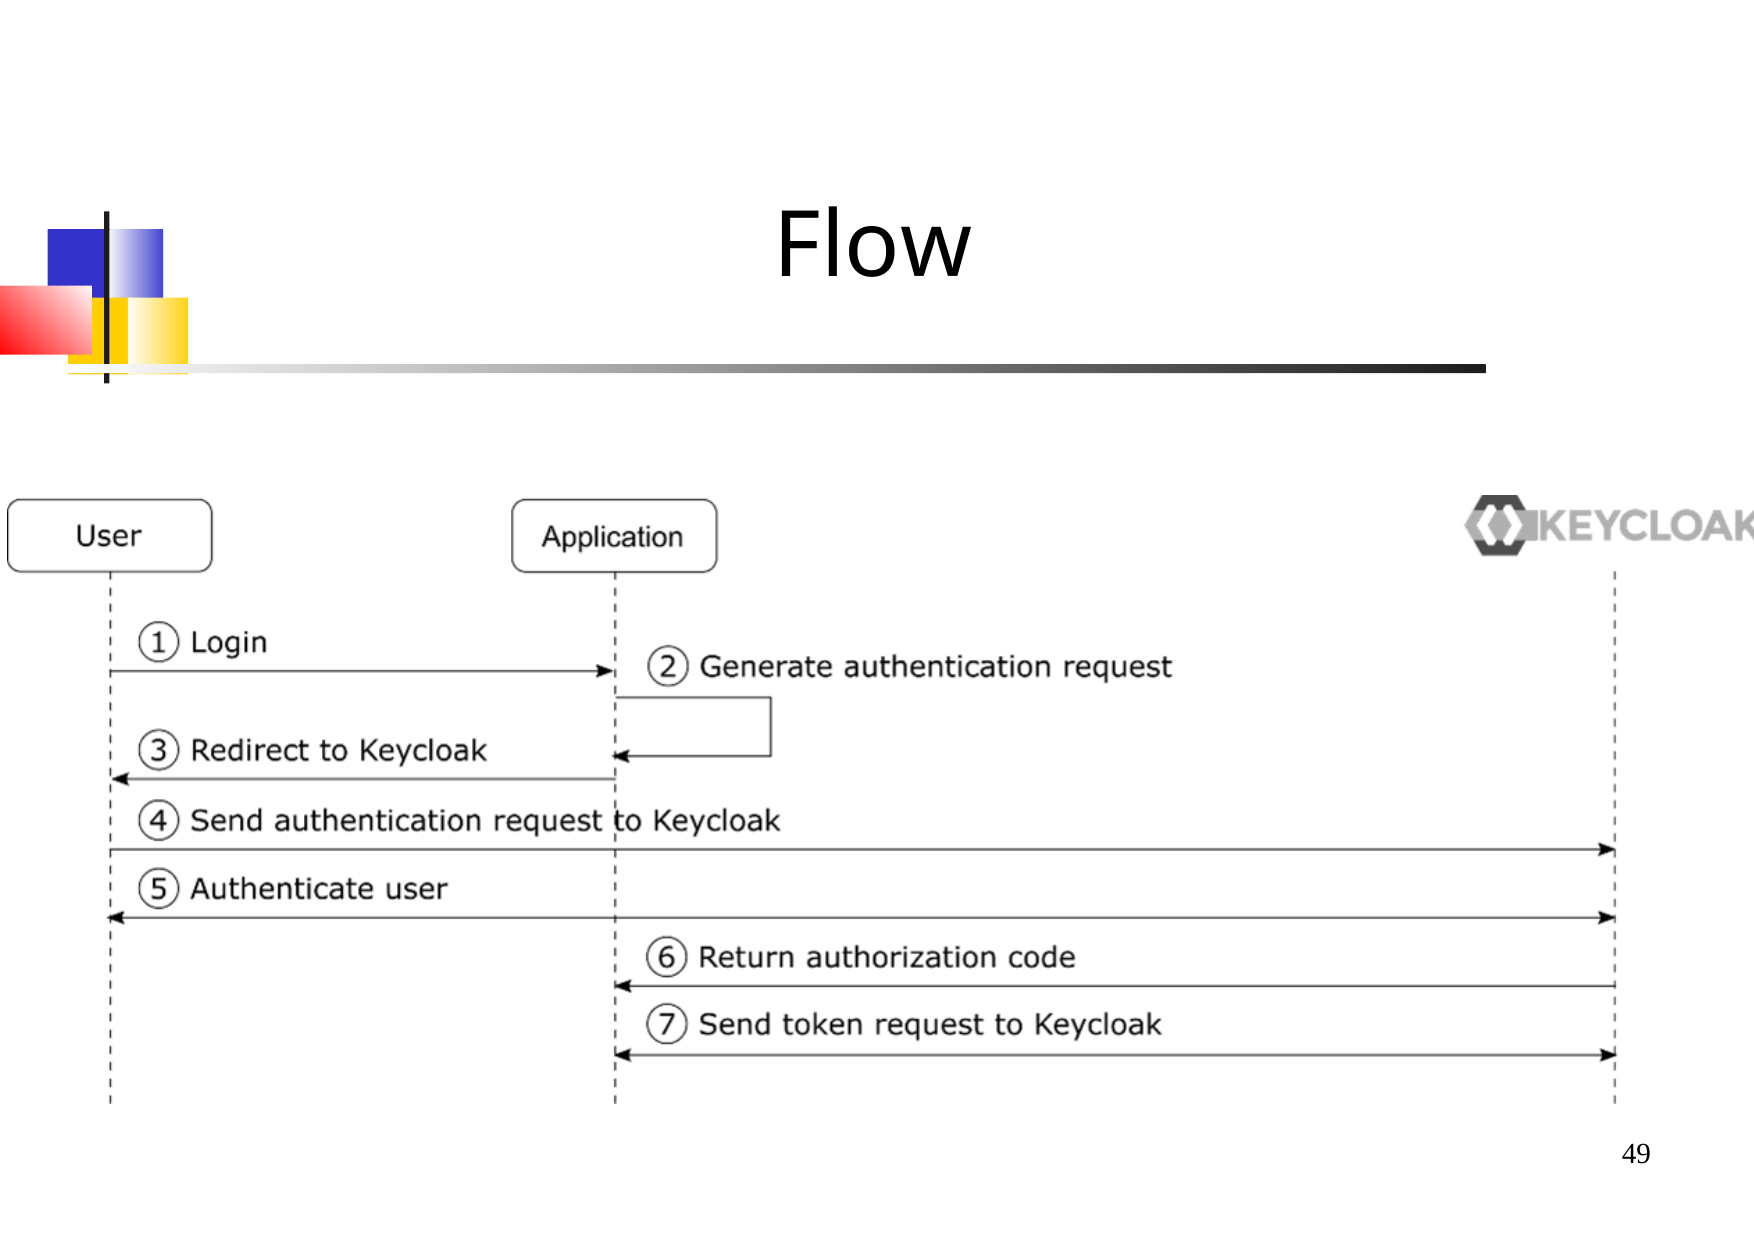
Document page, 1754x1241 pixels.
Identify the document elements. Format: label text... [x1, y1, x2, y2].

title Flow [179, 139, 1567, 351]
picture [7, 495, 1754, 1105]
